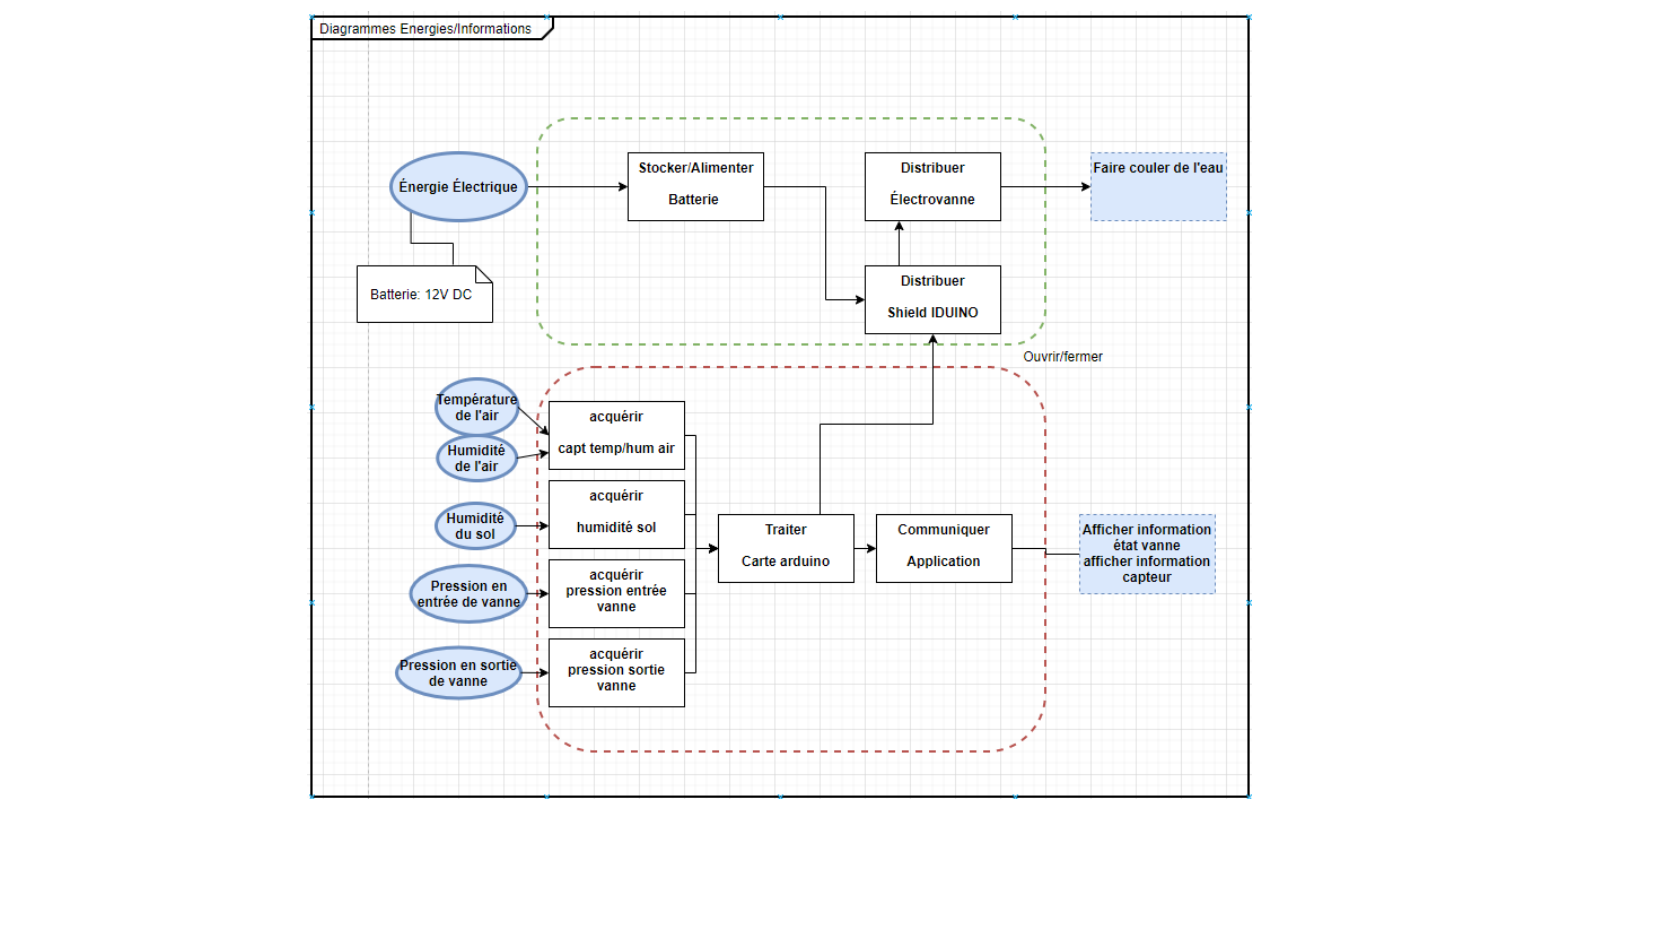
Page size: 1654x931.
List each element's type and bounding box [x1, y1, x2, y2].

picture [307, 11, 1252, 799]
